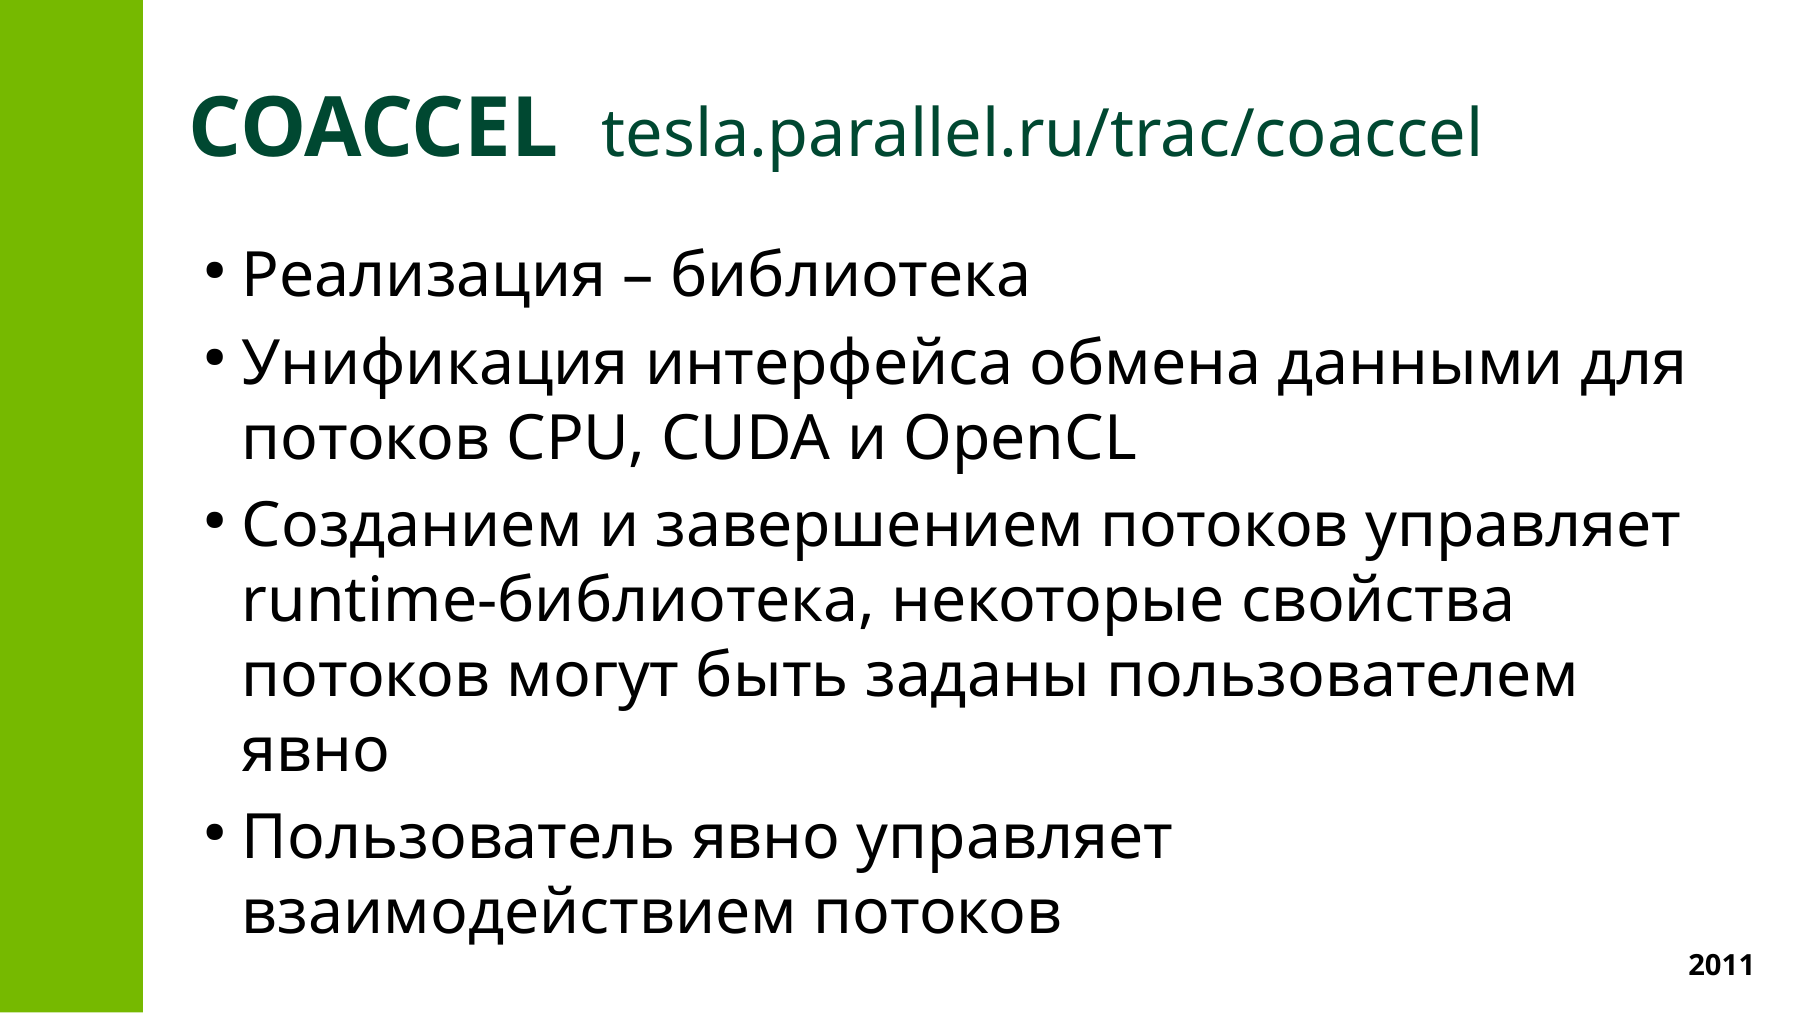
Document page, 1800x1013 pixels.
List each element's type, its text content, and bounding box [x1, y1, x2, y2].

title COACCEL tesla.parallel.ru/trac/coaccel [188, 40, 1733, 211]
list Реализация – библиотека Унификация интерфейса обмена данными для потоков CPU, CUDA и OpenCL Созданием и завершением потоков управляет runtime-библиотека, некоторые свойства потоков могут быть заданы пользователем явно Пользователь явно управляет взаимодействием потоков [188, 227, 1733, 976]
